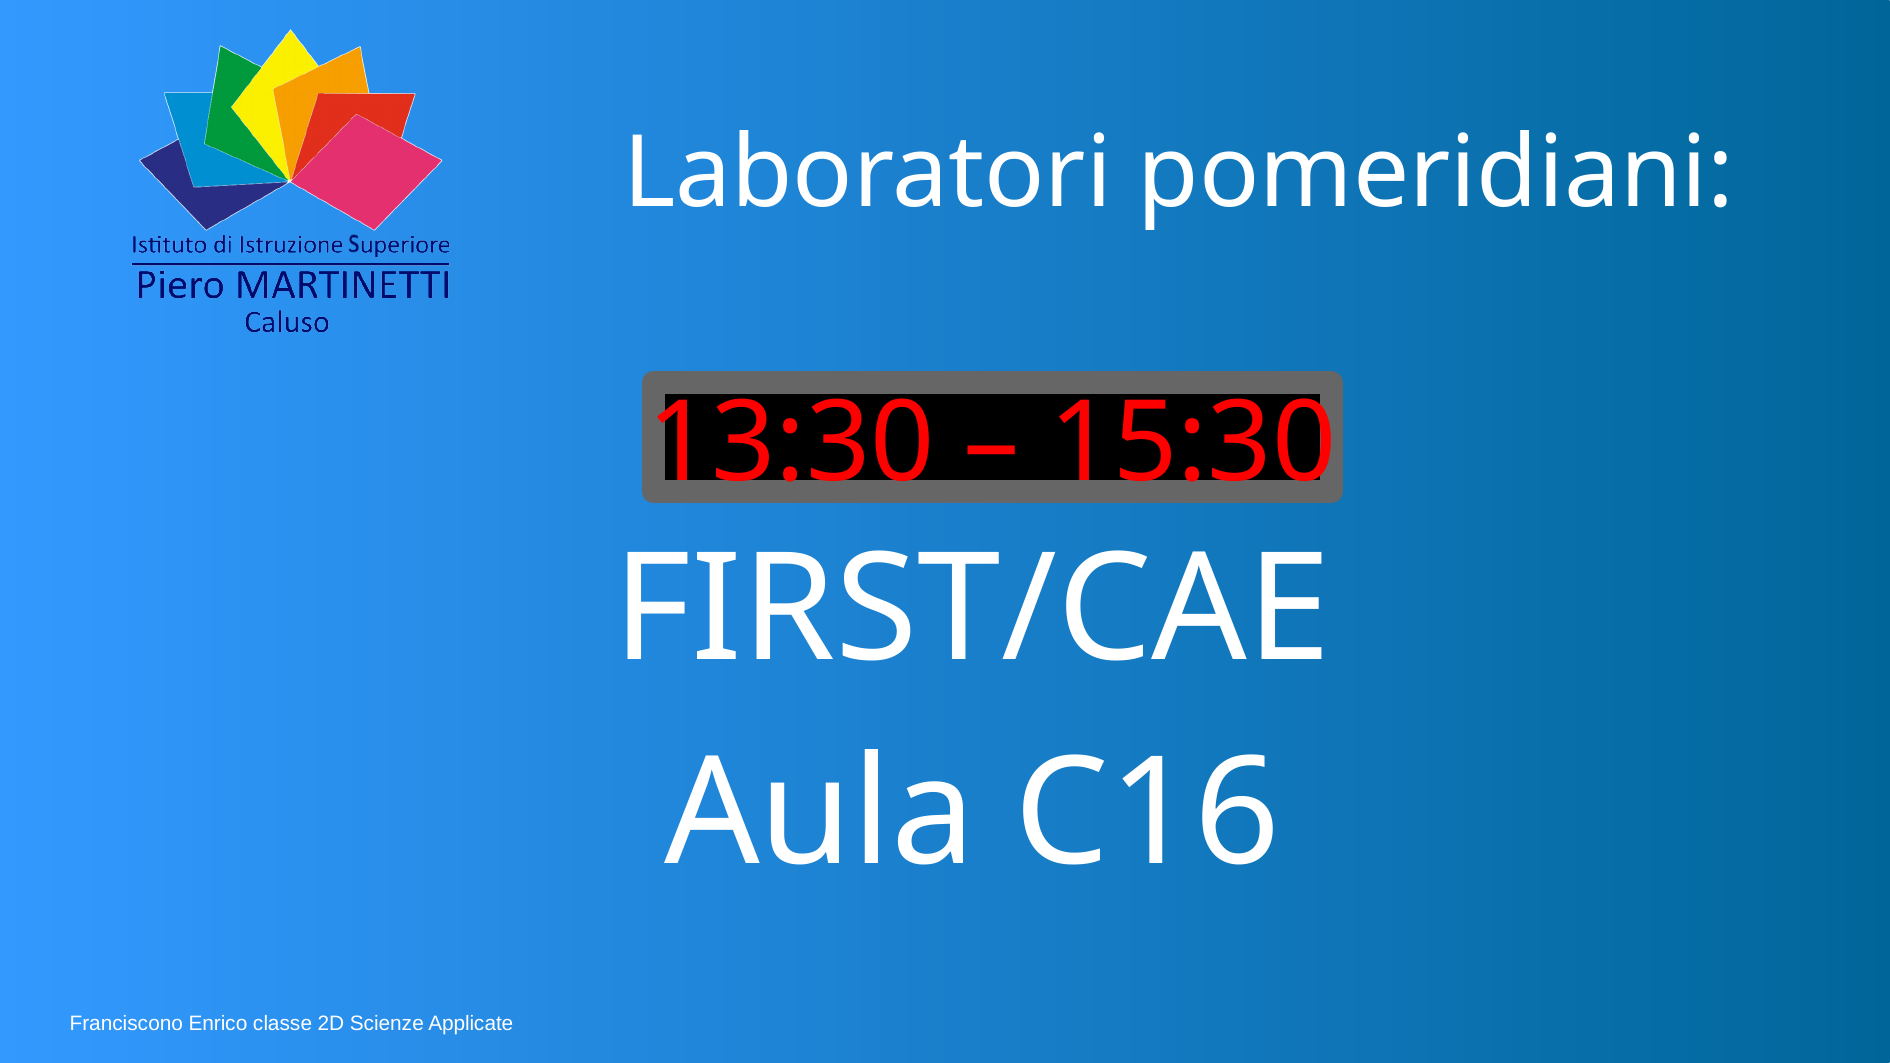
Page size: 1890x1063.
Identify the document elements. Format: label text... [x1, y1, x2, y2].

picture [0, 23, 591, 355]
text_box Laboratori pomeridiani: [591, 91, 1861, 338]
text_box FIRST/CAE Aula C16 [225, 491, 1720, 1042]
text_box 13:30 – 15:30 [653, 382, 1332, 492]
text_box Franciscono Enrico classe 2D Scienze Applicate [54, 1004, 628, 1063]
